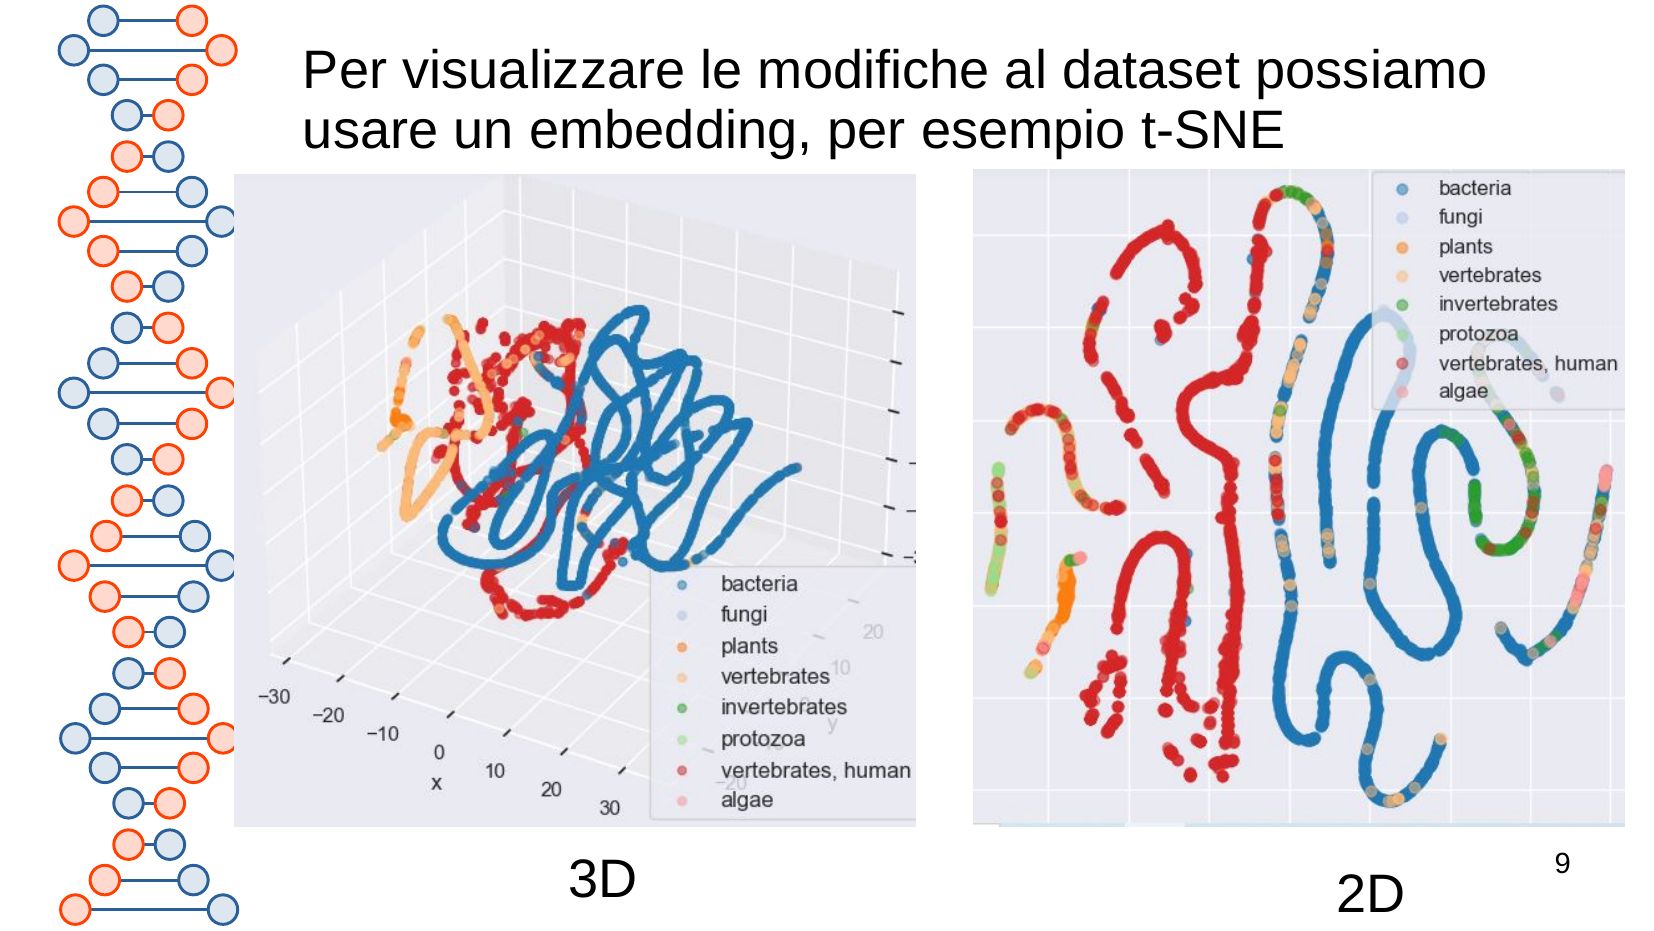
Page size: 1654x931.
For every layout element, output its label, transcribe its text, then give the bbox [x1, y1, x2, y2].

picture [234, 174, 916, 827]
text_box 2D [1321, 856, 1447, 931]
text_box Per visualizzare le modifiche al dataset possiamo usare un embedding, per esempio t-SNE [288, 31, 1536, 266]
picture [973, 169, 1625, 827]
text_box 3D [553, 841, 680, 931]
